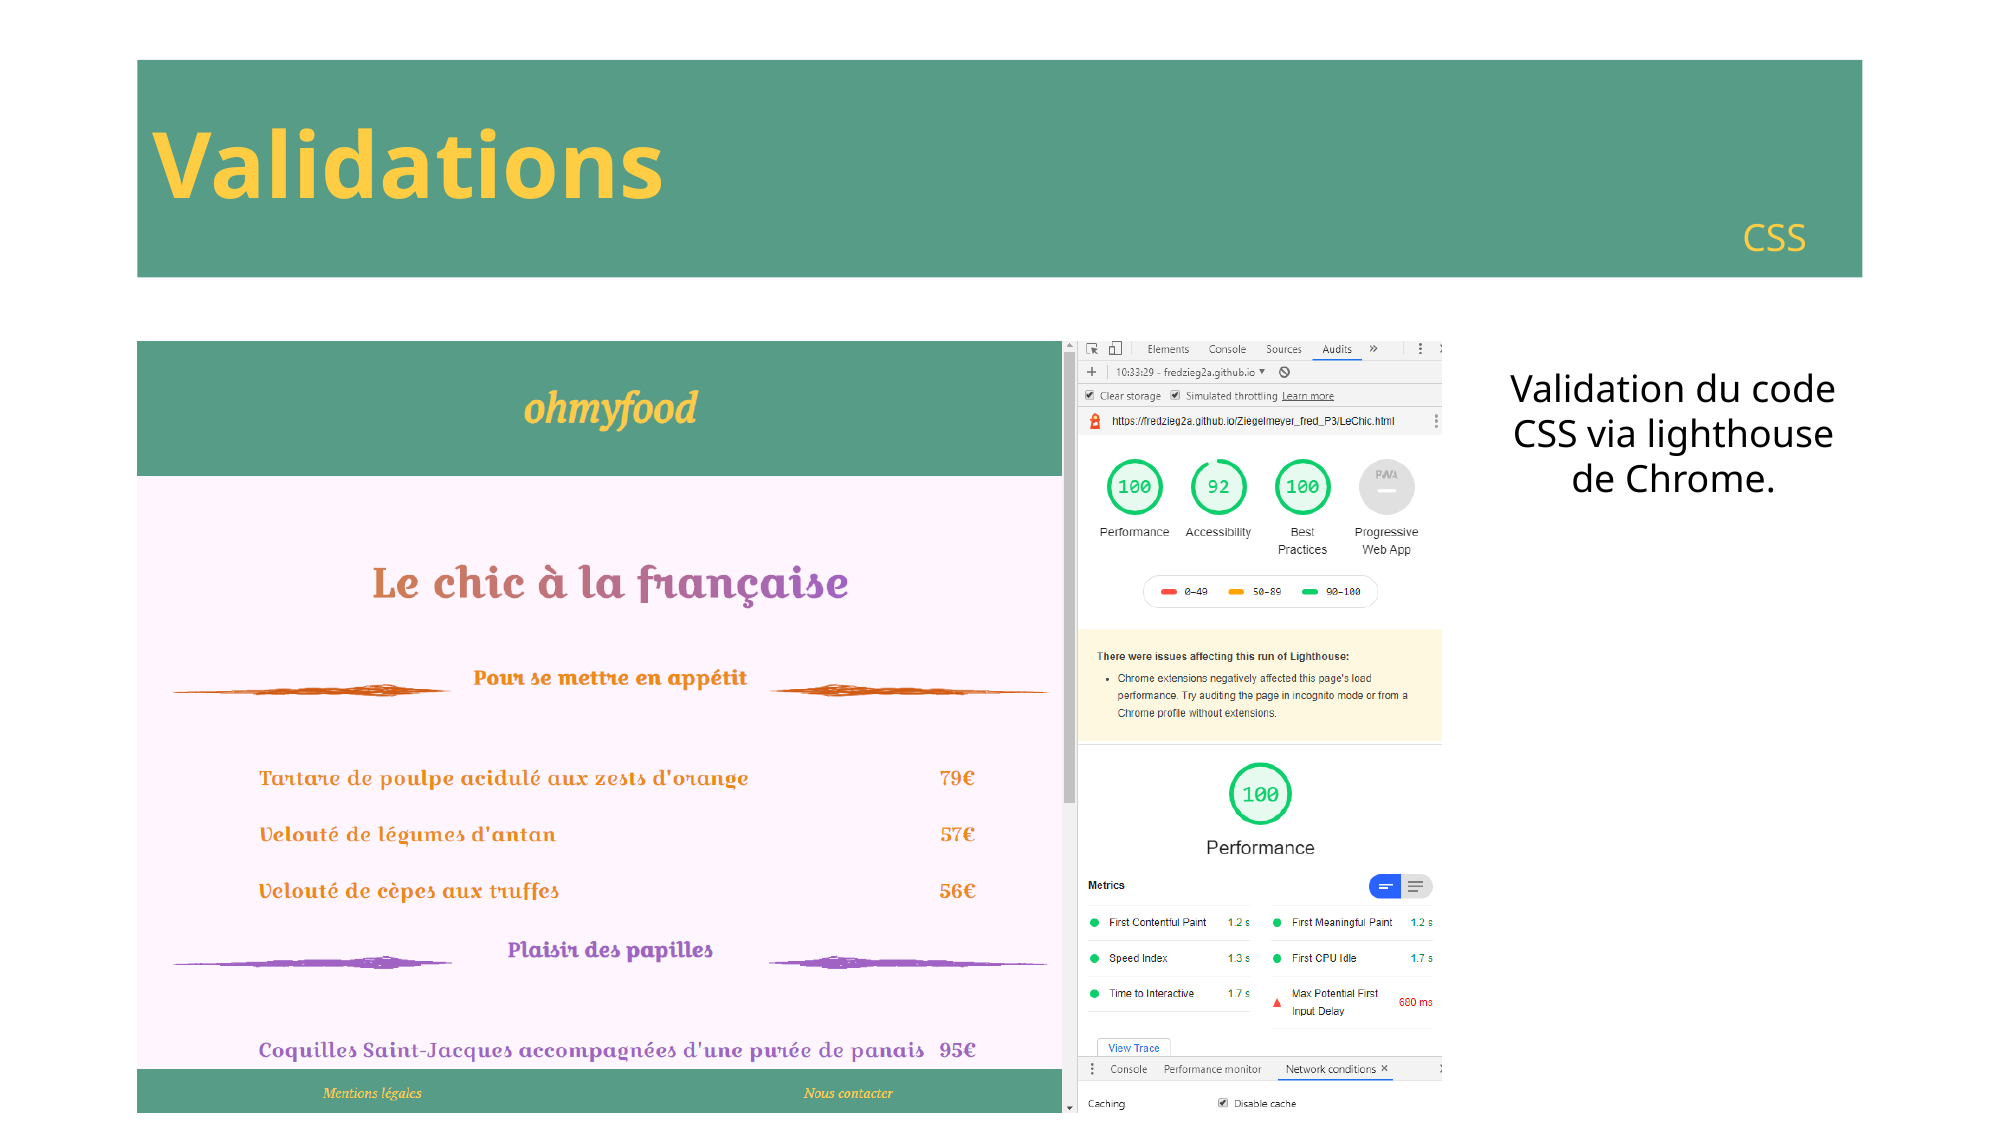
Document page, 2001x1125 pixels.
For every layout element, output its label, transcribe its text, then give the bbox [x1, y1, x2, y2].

title Validations [137, 59, 1863, 278]
picture [137, 341, 1442, 1113]
text_box Validation du code CSS via lighthouse de Chrome. [1484, 357, 1863, 555]
text_box CSS [1727, 206, 1843, 267]
